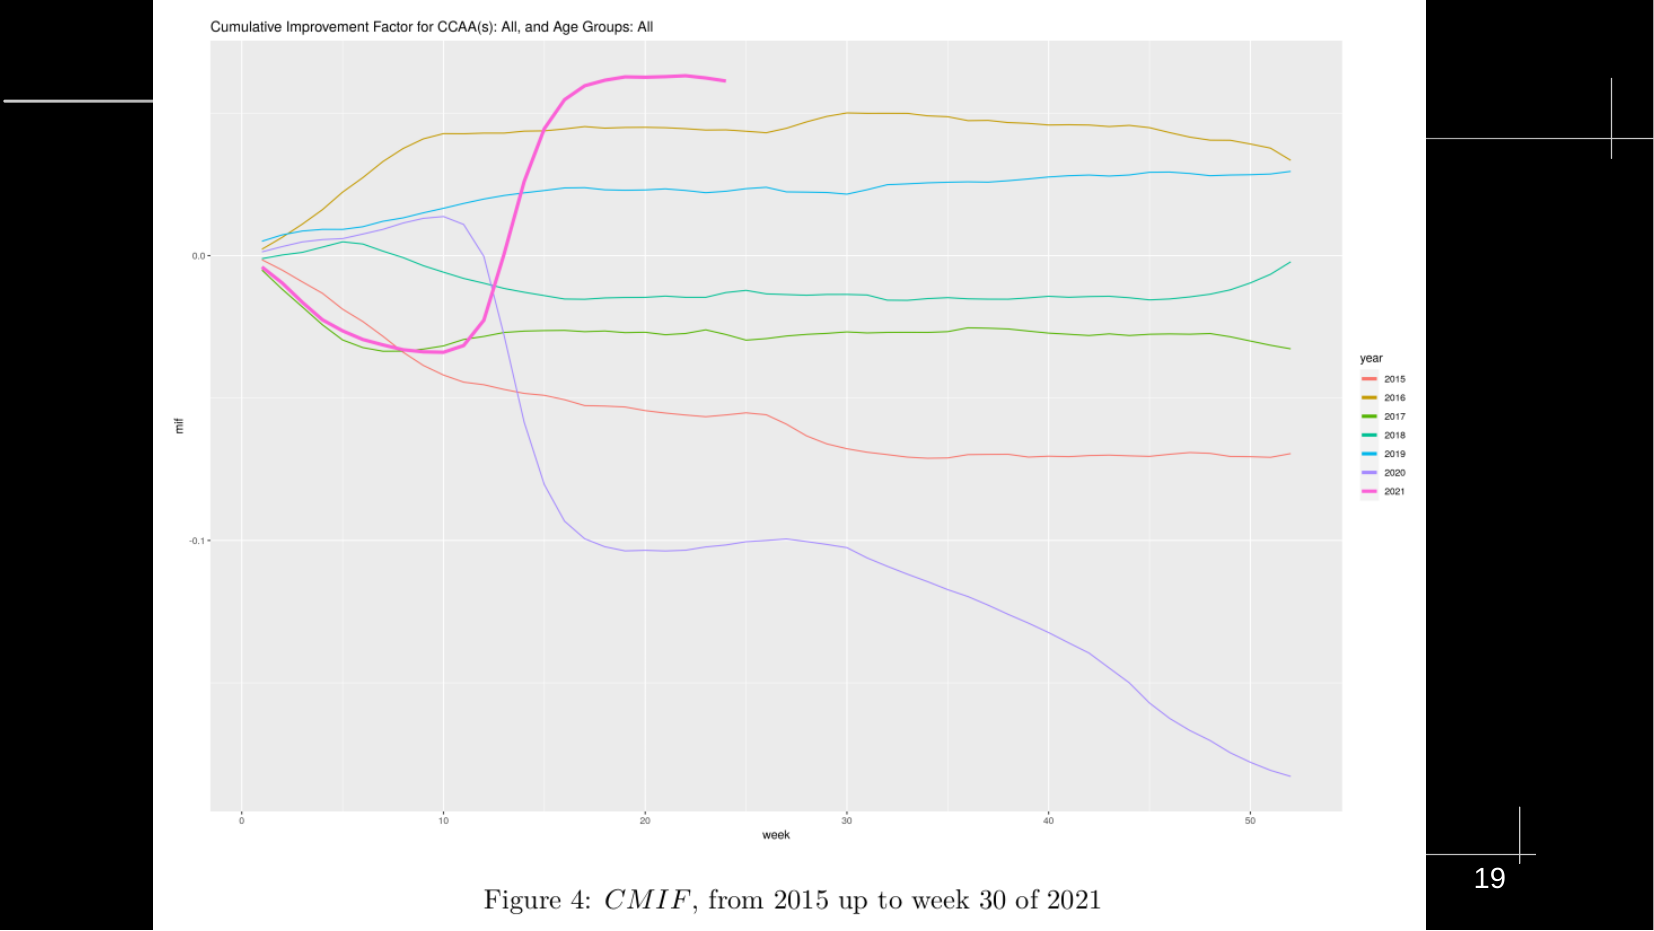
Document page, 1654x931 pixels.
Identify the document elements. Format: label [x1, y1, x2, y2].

picture [153, 0, 1426, 930]
